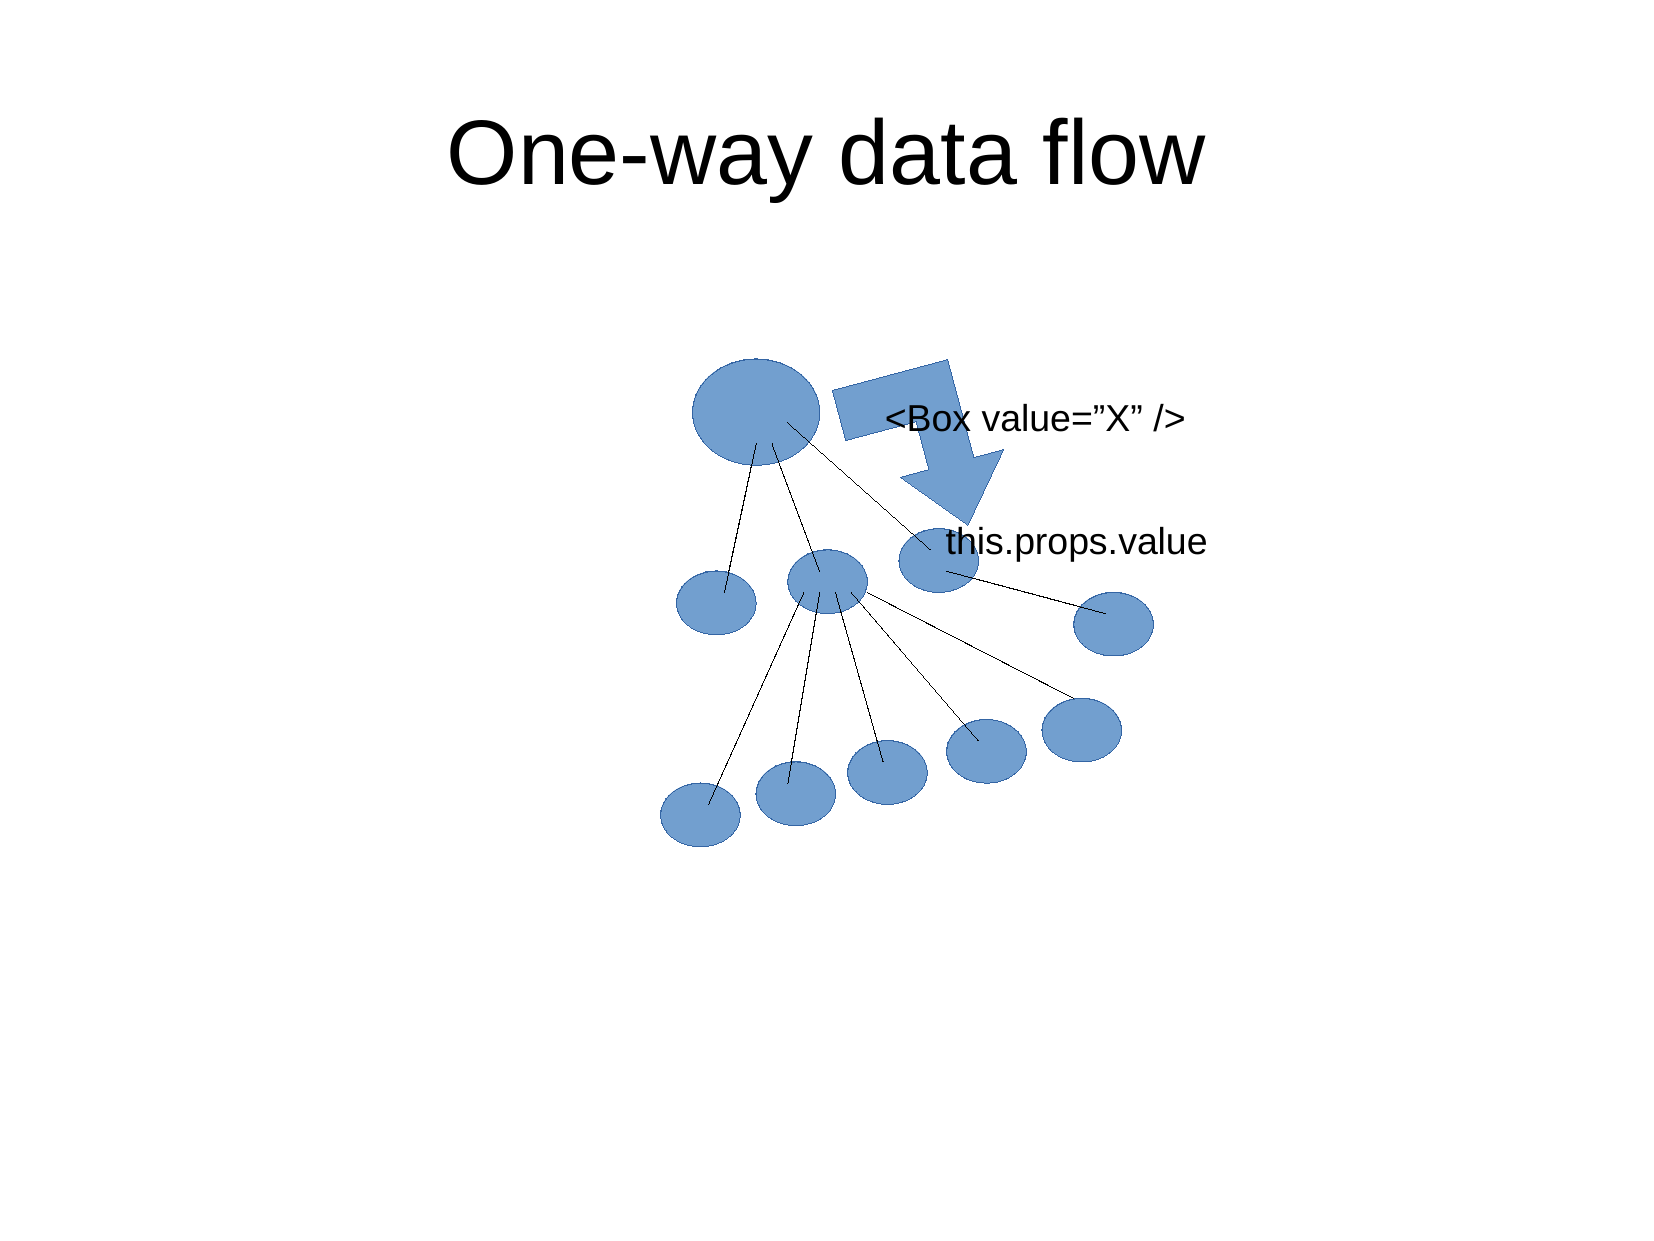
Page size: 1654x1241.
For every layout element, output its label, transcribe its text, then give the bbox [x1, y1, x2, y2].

text_box [898, 529, 977, 593]
text_box [946, 719, 1027, 784]
text_box <Box value=”X” /> [870, 390, 1201, 447]
text_box [787, 549, 868, 614]
text_box [900, 447, 1004, 513]
text_box [832, 359, 956, 441]
text_box [692, 358, 820, 466]
title One-way data flow [82, 49, 1571, 257]
text_box [755, 761, 836, 826]
text_box this.props.value [930, 513, 1223, 571]
text_box [676, 570, 757, 635]
text_box [660, 782, 741, 847]
text_box [1041, 698, 1122, 762]
text_box [1073, 592, 1154, 656]
text_box [847, 740, 928, 805]
